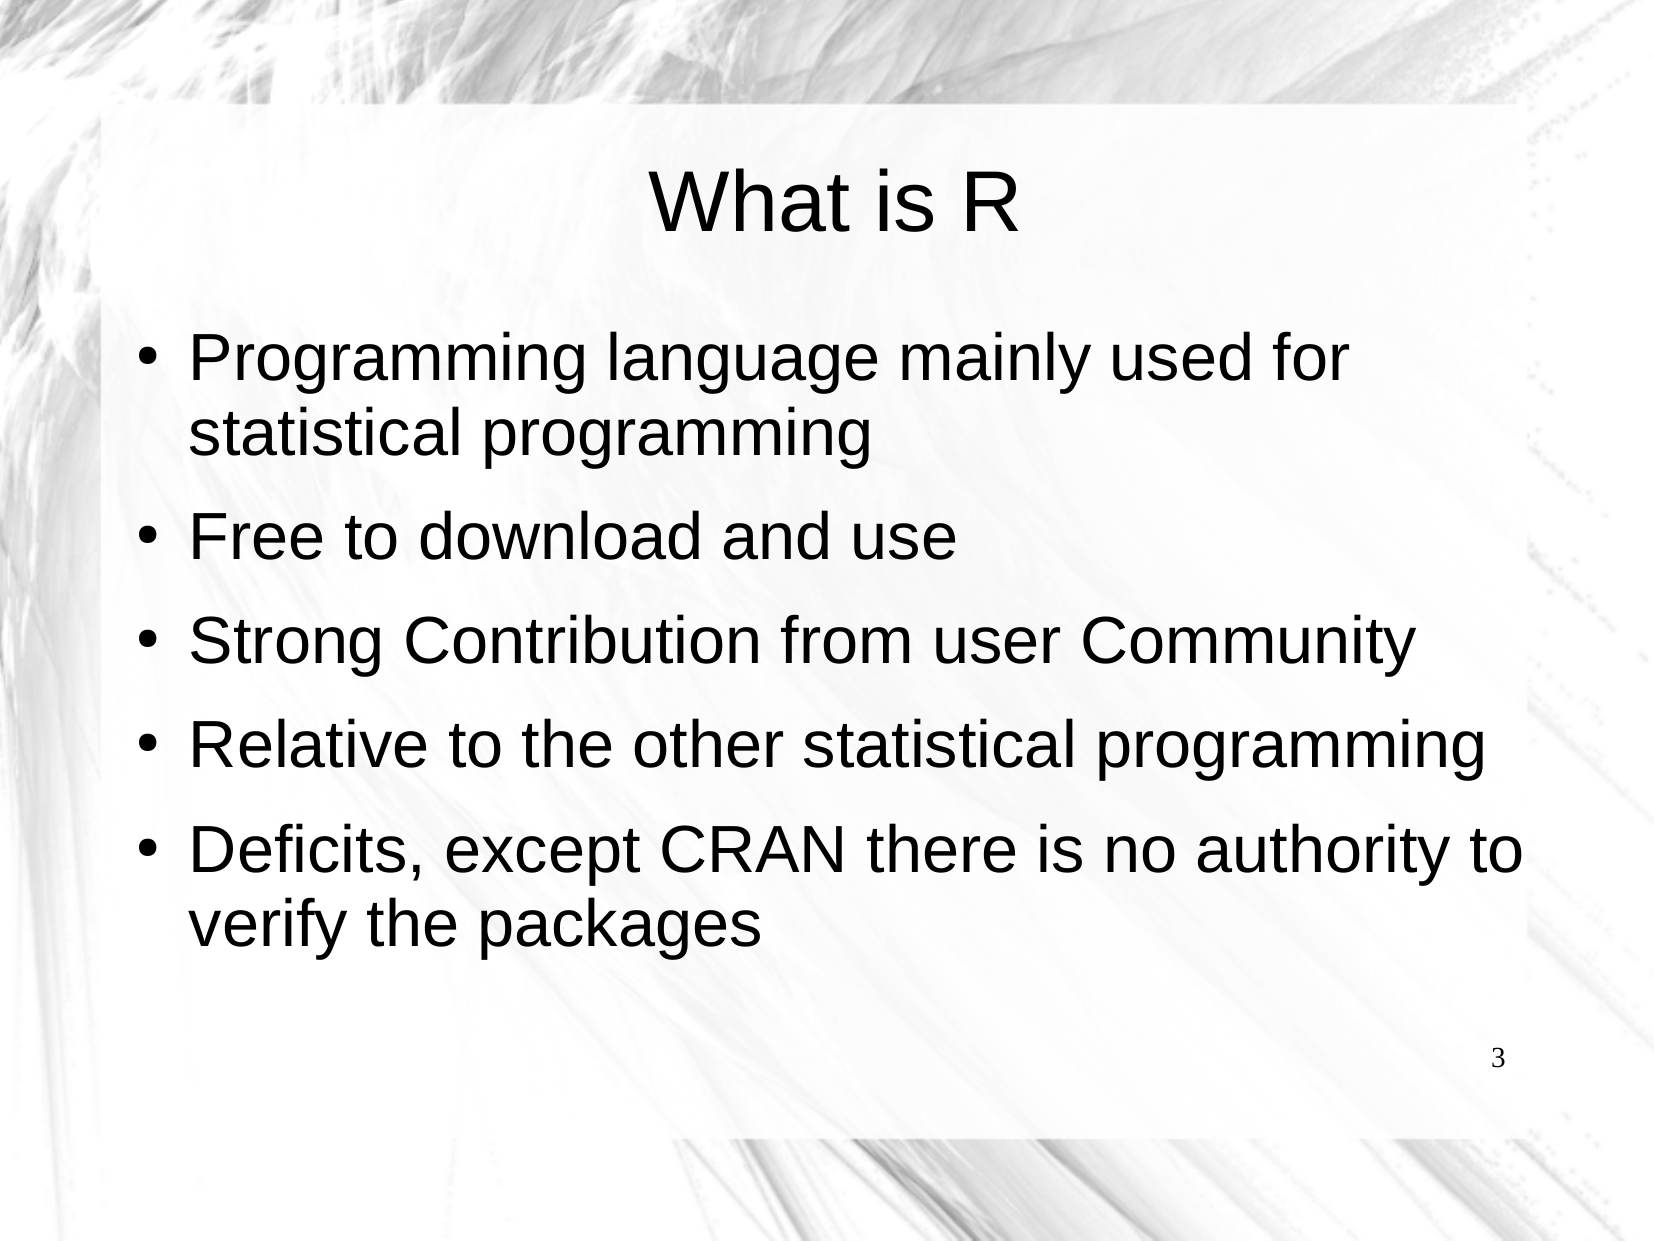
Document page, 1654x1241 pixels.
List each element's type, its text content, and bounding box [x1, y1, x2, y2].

title What is R [142, 117, 1531, 286]
picture [0, 0, 1654, 1241]
list Programming language mainly used for statistical programming Free to download and use Strong Contribution from user Community Relative to the other statistical programming Deficits, except CRAN there is no authority to verify the packages [118, 319, 1571, 962]
